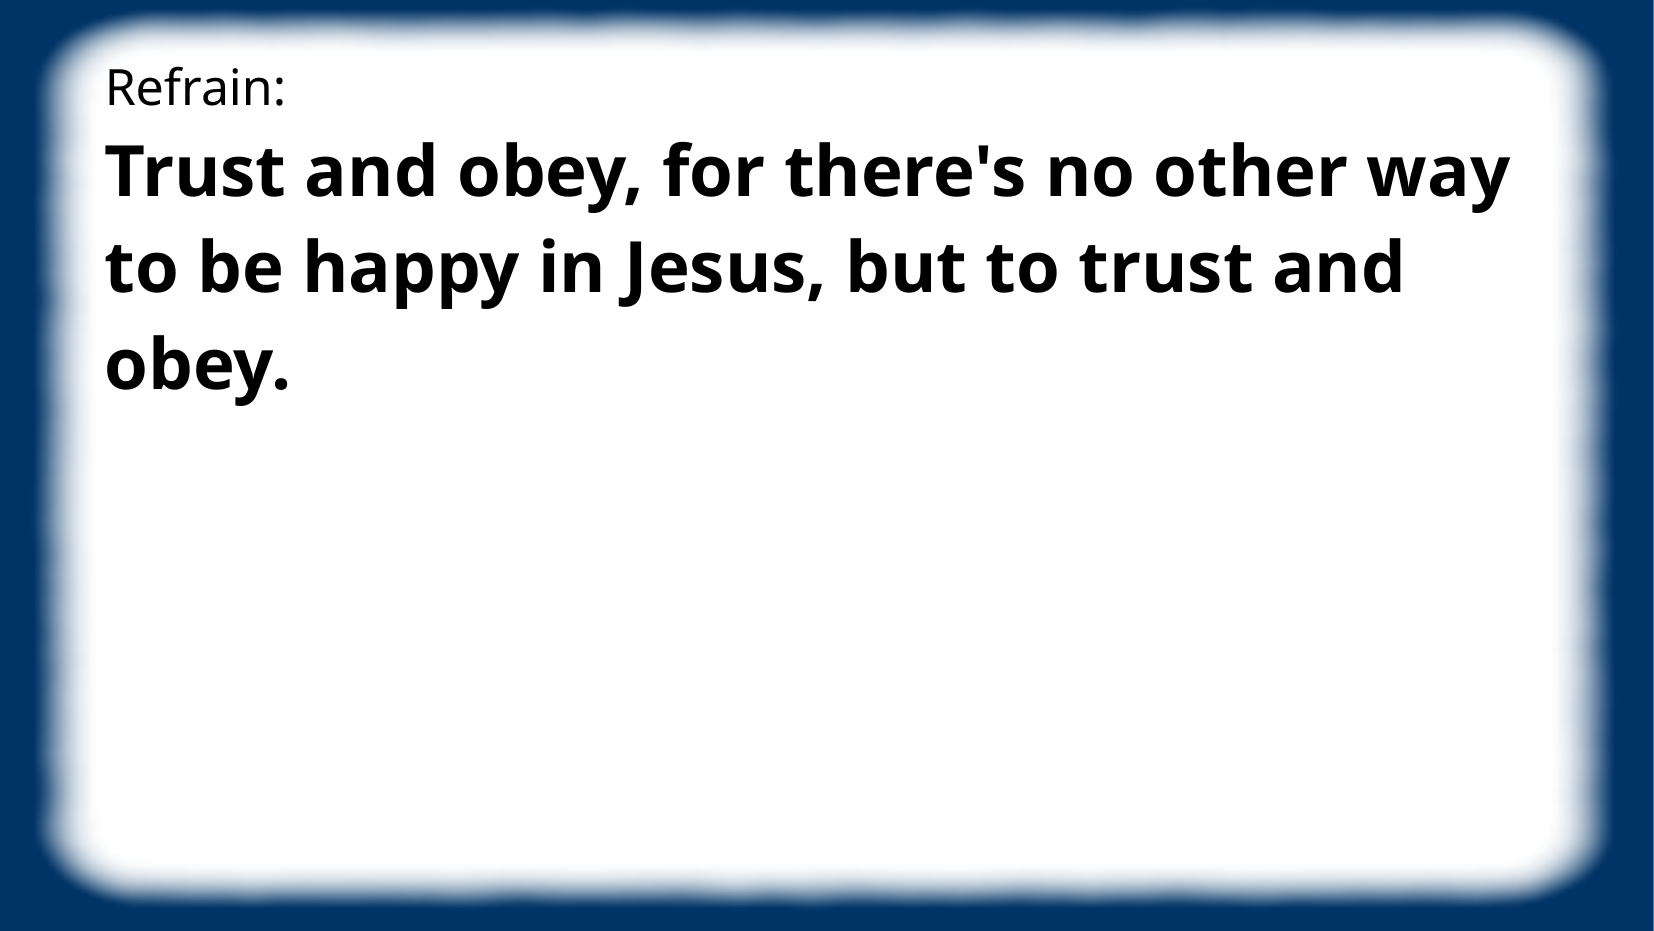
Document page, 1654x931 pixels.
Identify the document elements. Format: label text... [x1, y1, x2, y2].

picture [0, 0, 1654, 931]
text_box Refrain: Trust and obey, for there's no other way to be happy in Jesus, but to trust and obey. [90, 45, 1561, 331]
